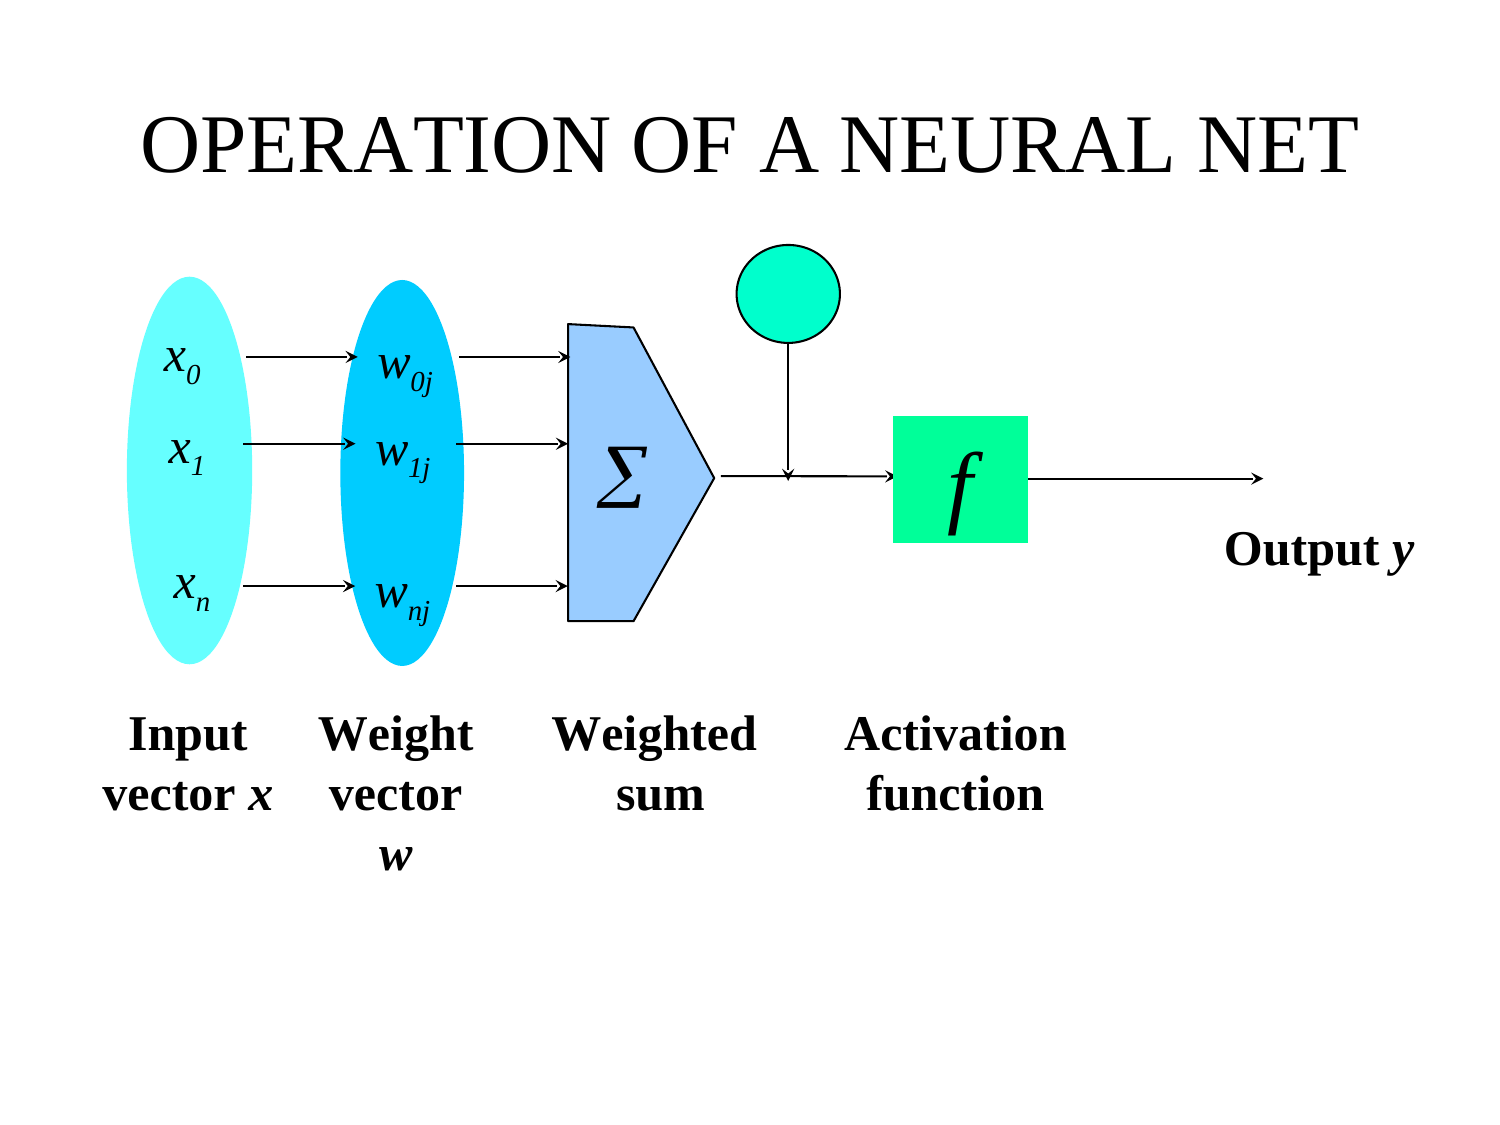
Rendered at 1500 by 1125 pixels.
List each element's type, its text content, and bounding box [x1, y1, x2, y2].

text_box xn [158, 541, 226, 625]
list [75, 262, 1426, 1005]
text_box wnj [359, 550, 446, 634]
text_box [364, 279, 441, 321]
text_box w0j [362, 321, 449, 405]
text_box Weight vector w [292, 692, 500, 889]
text_box w1j [359, 407, 446, 492]
text_box [127, 277, 252, 664]
text_box - [789, 329, 826, 351]
text_box [368, 634, 437, 666]
text_box x1 [153, 405, 221, 489]
text_box  [581, 420, 665, 526]
text_box Output y [1208, 508, 1430, 584]
text_box Input vector x [87, 692, 289, 829]
text_box - [765, 339, 787, 351]
text_box Weighted sum [536, 692, 785, 829]
text_box x0 [148, 314, 216, 398]
text_box [340, 326, 465, 612]
text_box Activation function [828, 692, 1082, 829]
text_box [568, 324, 715, 622]
text_box - [765, 224, 826, 259]
title OPERATION OF A NEURAL NET [75, 45, 1426, 233]
text_box f [893, 417, 1027, 543]
